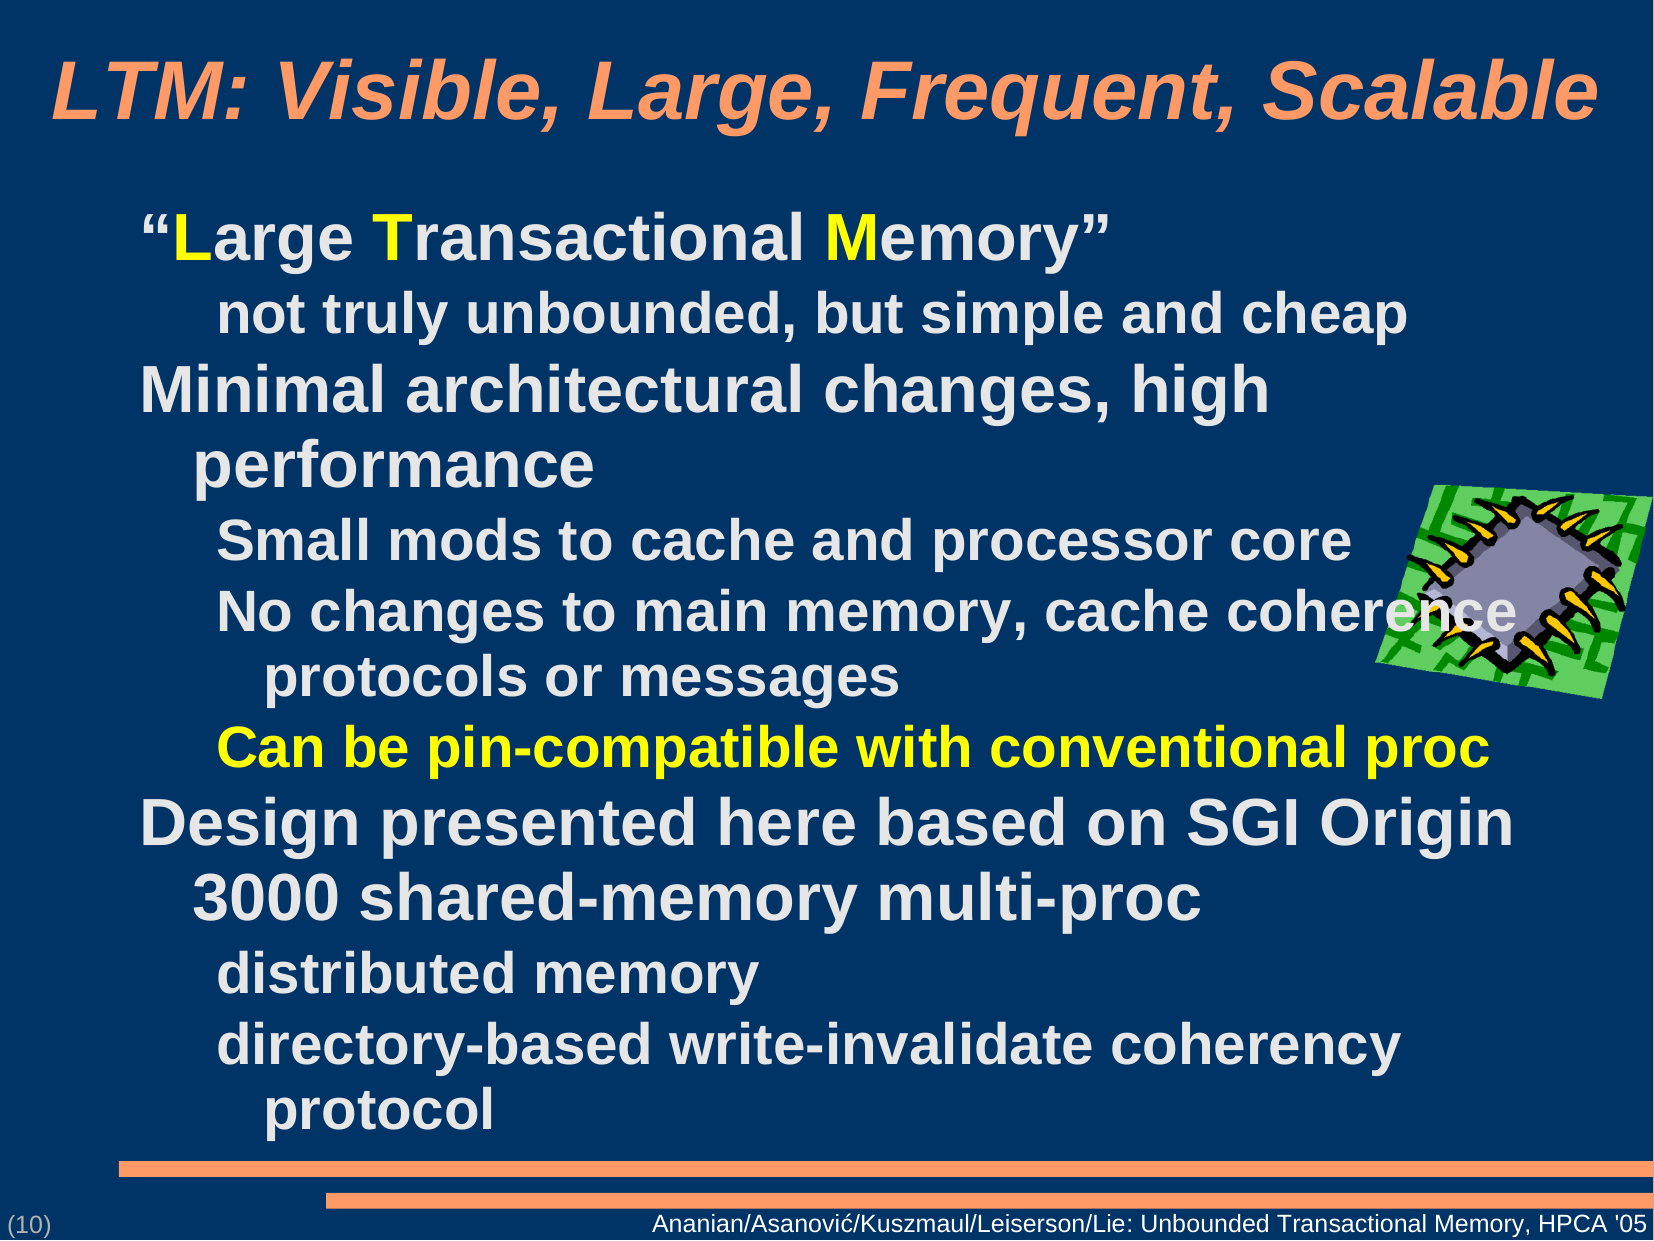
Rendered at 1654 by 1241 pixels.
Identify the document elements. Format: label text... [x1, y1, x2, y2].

picture [1561, 483, 1654, 700]
list “Large Transactional Memory” not truly unbounded, but simple and cheap Minimal architectural changes, high performance Small mods to cache and processor core No changes to main memory, cache coherence protocols or messages Can be pin-compatible with conventional proc Design presented here based on SGI Origin 3000 shared-memory multi-proc distributed memory directory-based write-invalidate coherency protocol [121, 200, 1561, 1180]
title LTM: Visible, Large, Frequent, Scalable [21, 28, 1633, 154]
